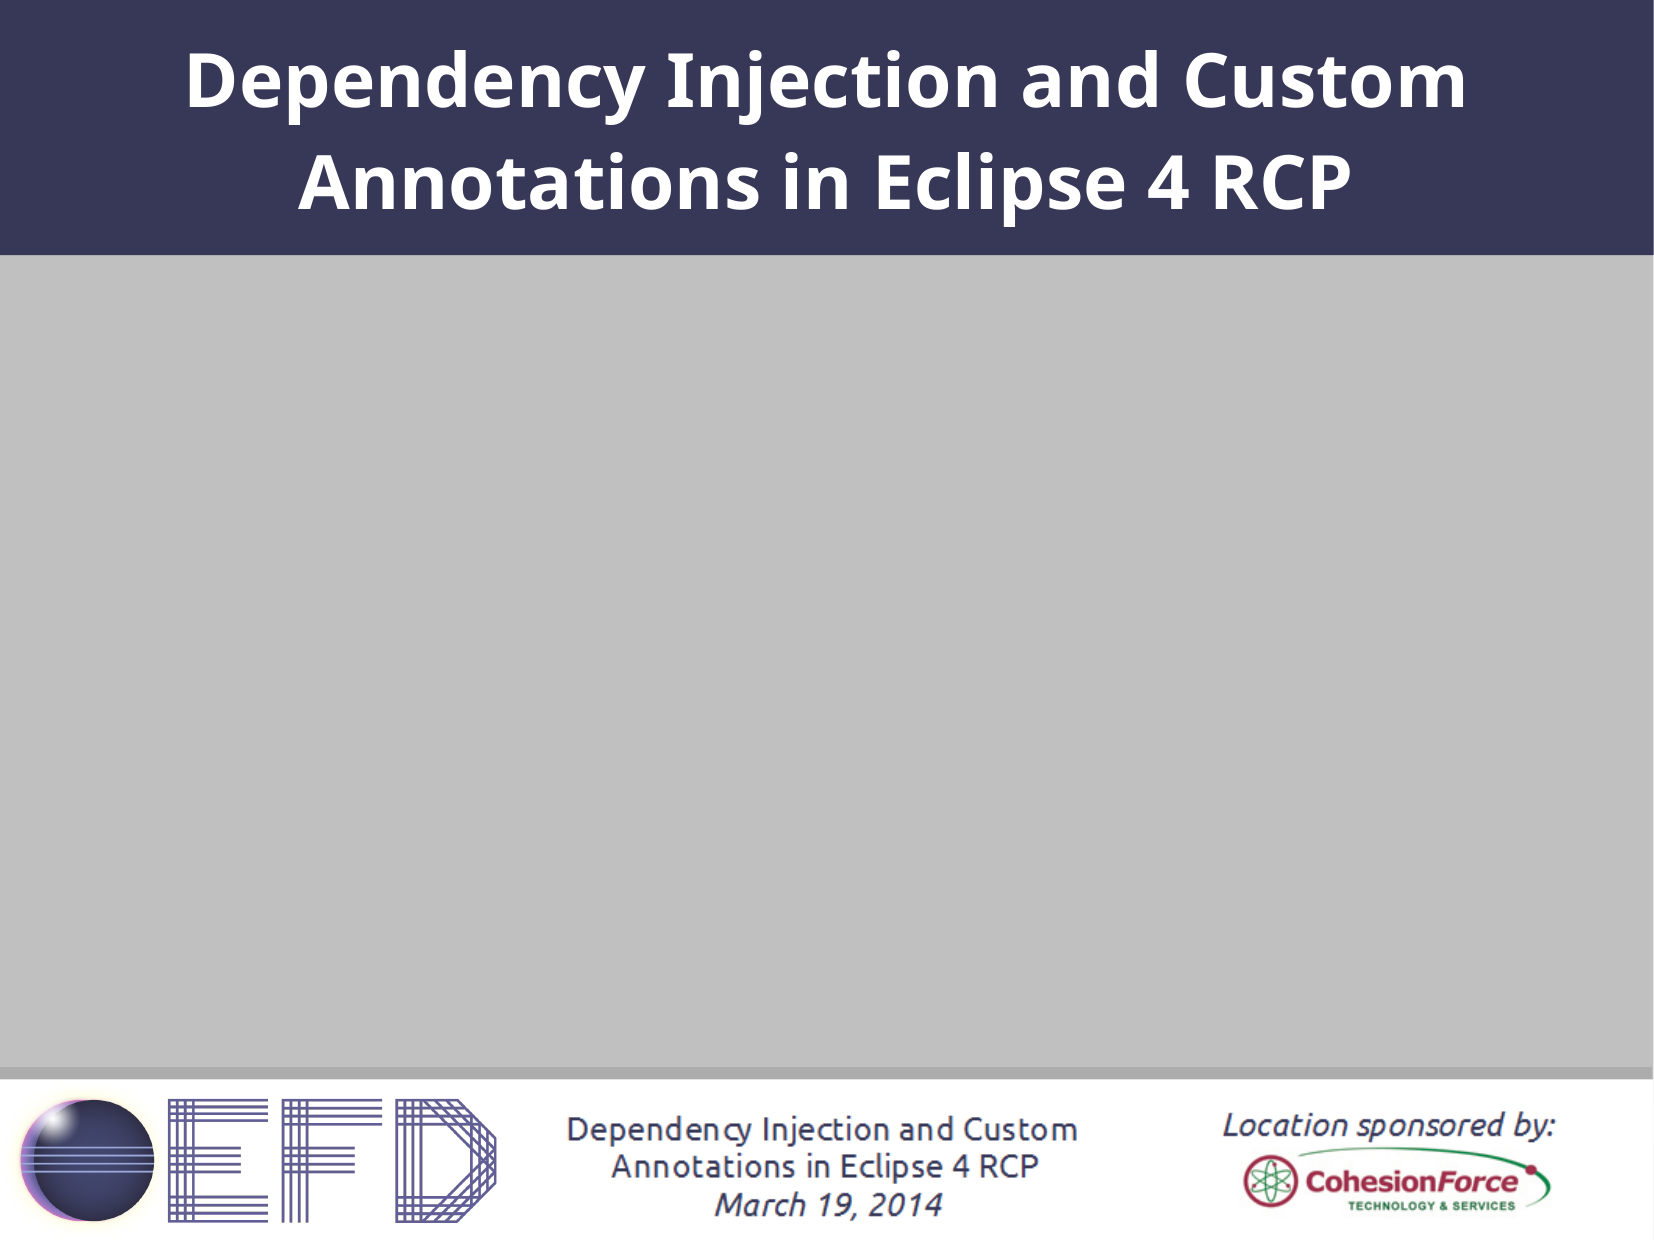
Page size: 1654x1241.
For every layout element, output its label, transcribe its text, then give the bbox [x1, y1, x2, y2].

picture [549, 1082, 1105, 1241]
picture [0, 1079, 497, 1241]
title Dependency Injection and Custom Annotations in Eclipse 4 RCP [82, 25, 1571, 233]
picture [1110, 1104, 1654, 1241]
